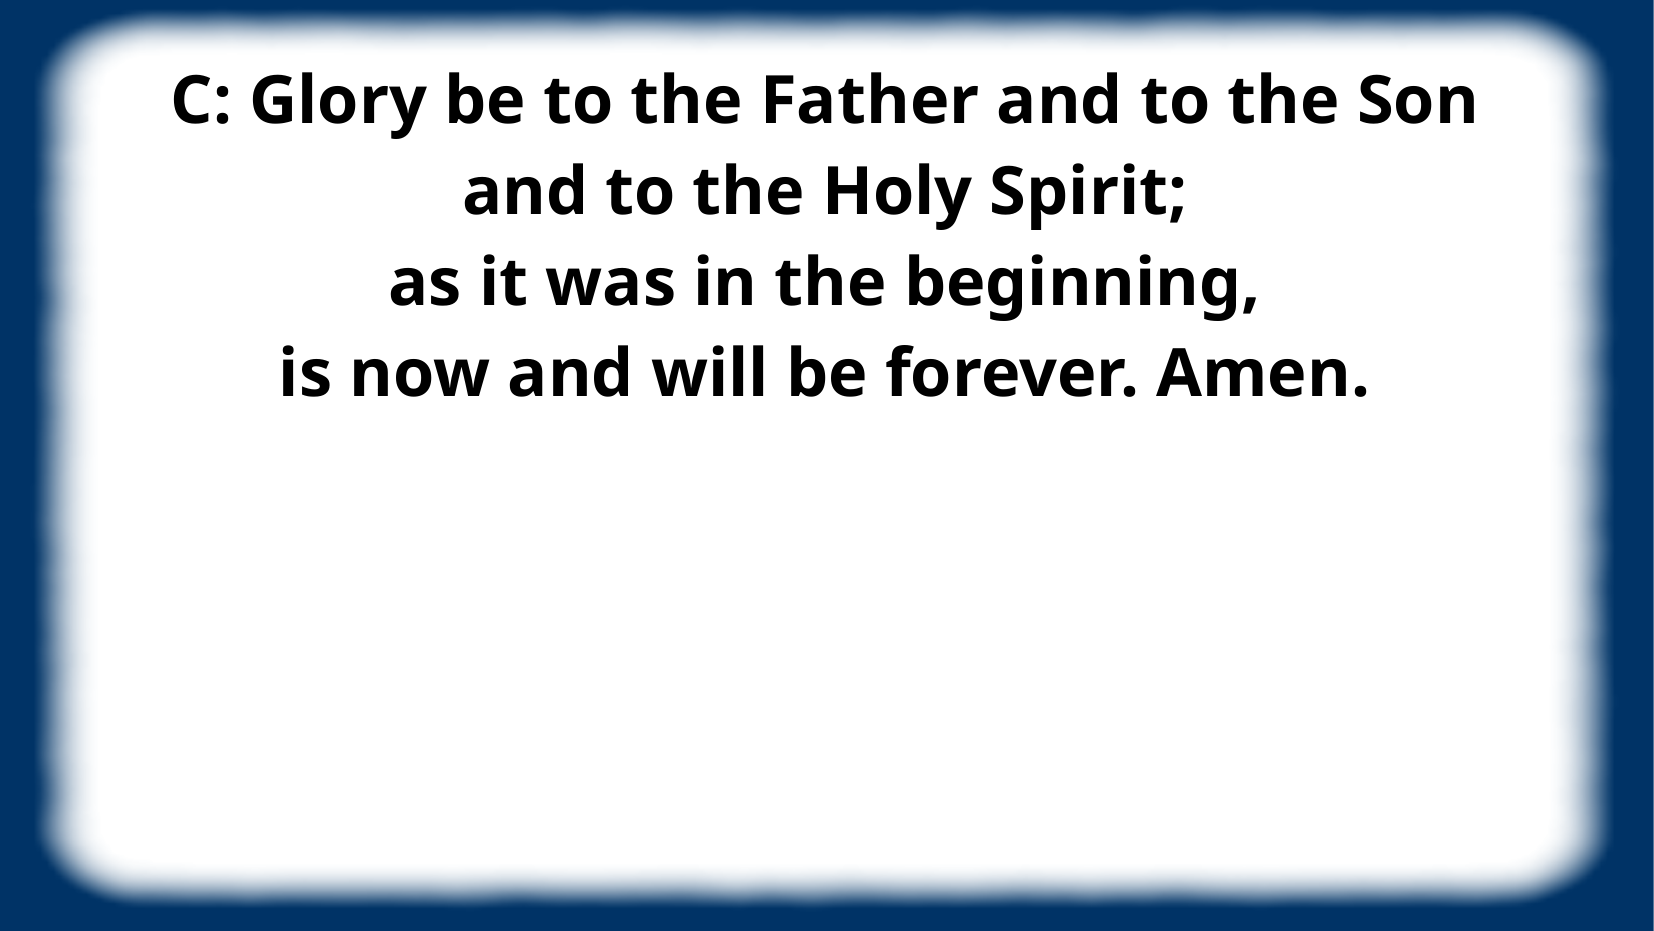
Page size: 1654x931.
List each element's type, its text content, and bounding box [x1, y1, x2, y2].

picture [0, 0, 1654, 931]
text_box C: Glory be to the Father and to the Son and to the Holy Spirit; as it was in the beginning, is now and will be forever. Amen. [75, 45, 1576, 415]
